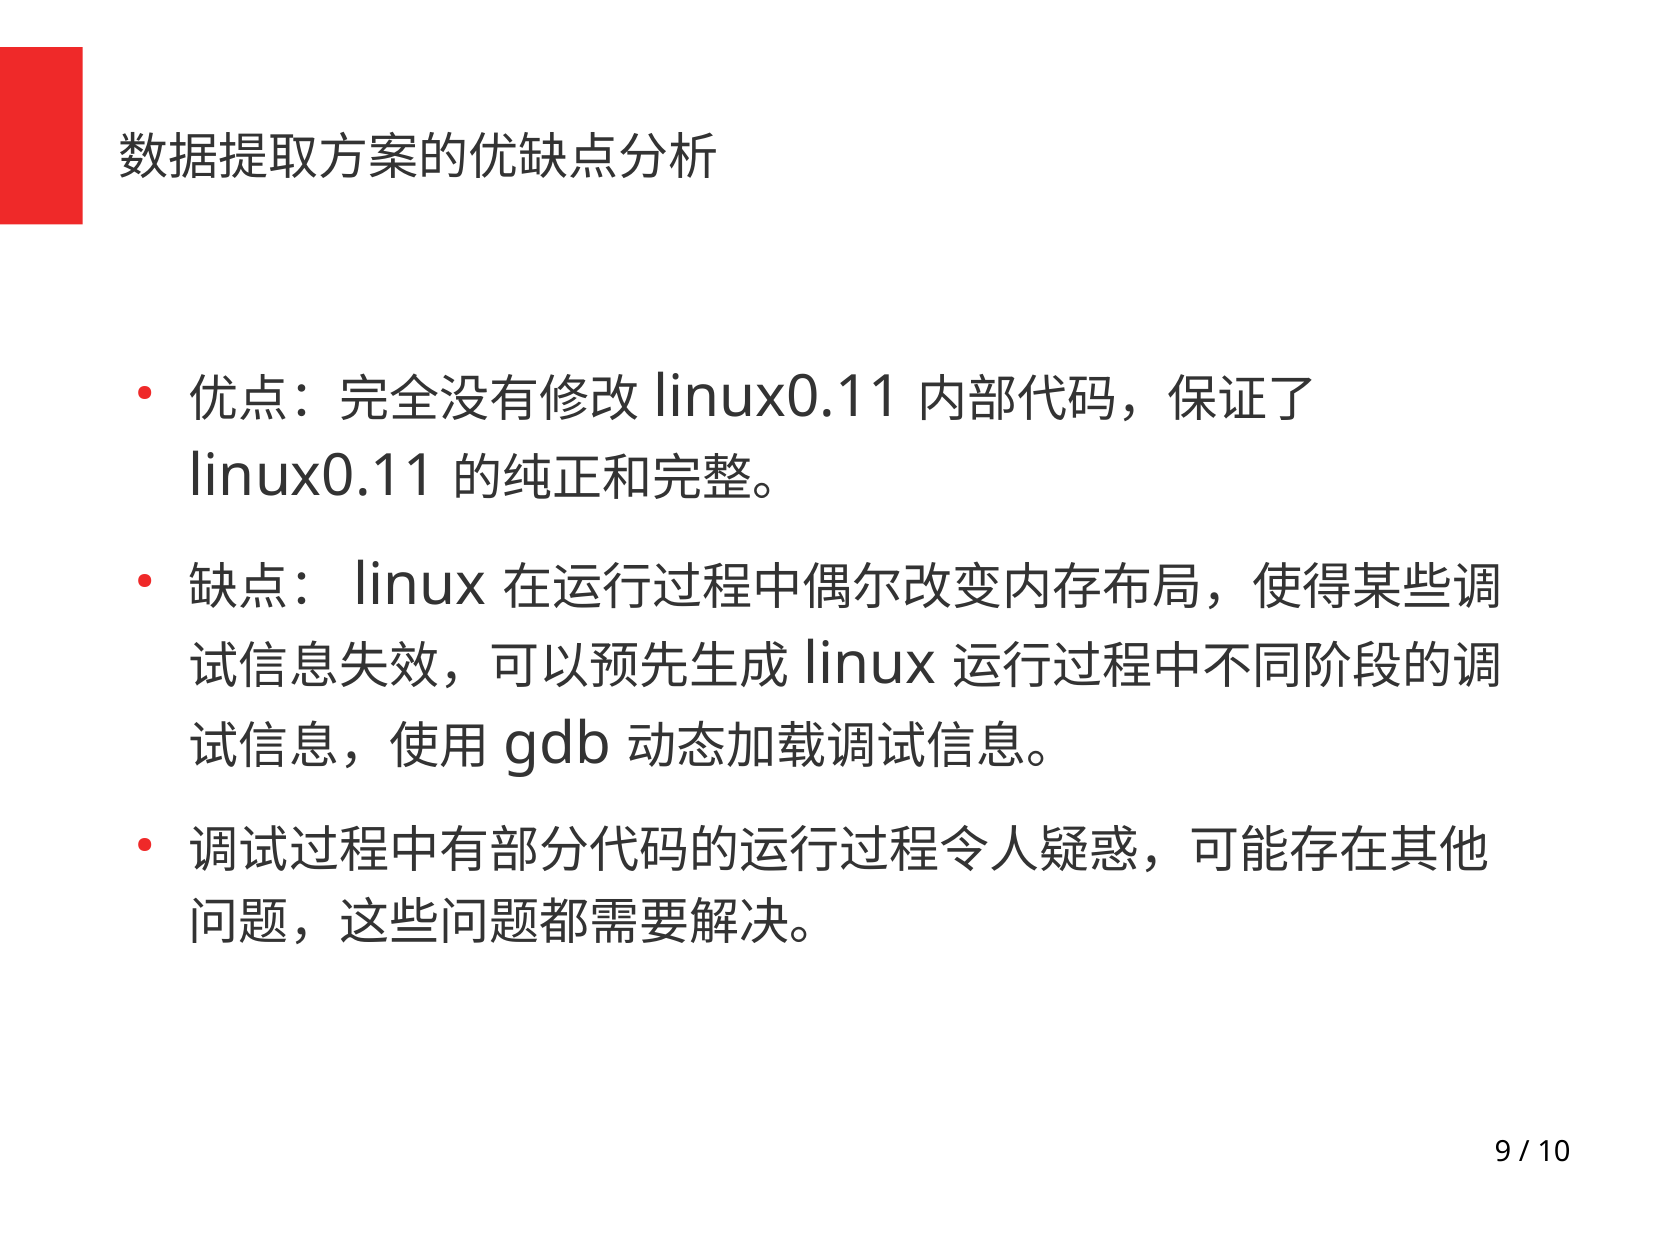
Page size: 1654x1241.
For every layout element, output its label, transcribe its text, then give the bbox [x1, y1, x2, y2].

list 优点：完全没有修改linux0.11内部代码，保证了linux0.11的纯正和完整。 缺点：linux在运行过程中偶尔改变内存布局，使得某些调试信息失效，可以预先生成linux运行过程中不同阶段的调试信息，使用gdb动态加载调试信息。 调试过程中有部分代码的运行过程令人疑惑，可能存在其他问题，这些问题都需要解决。 [118, 354, 1536, 1074]
title 数据提取方案的优缺点分析 [118, 49, 1571, 257]
